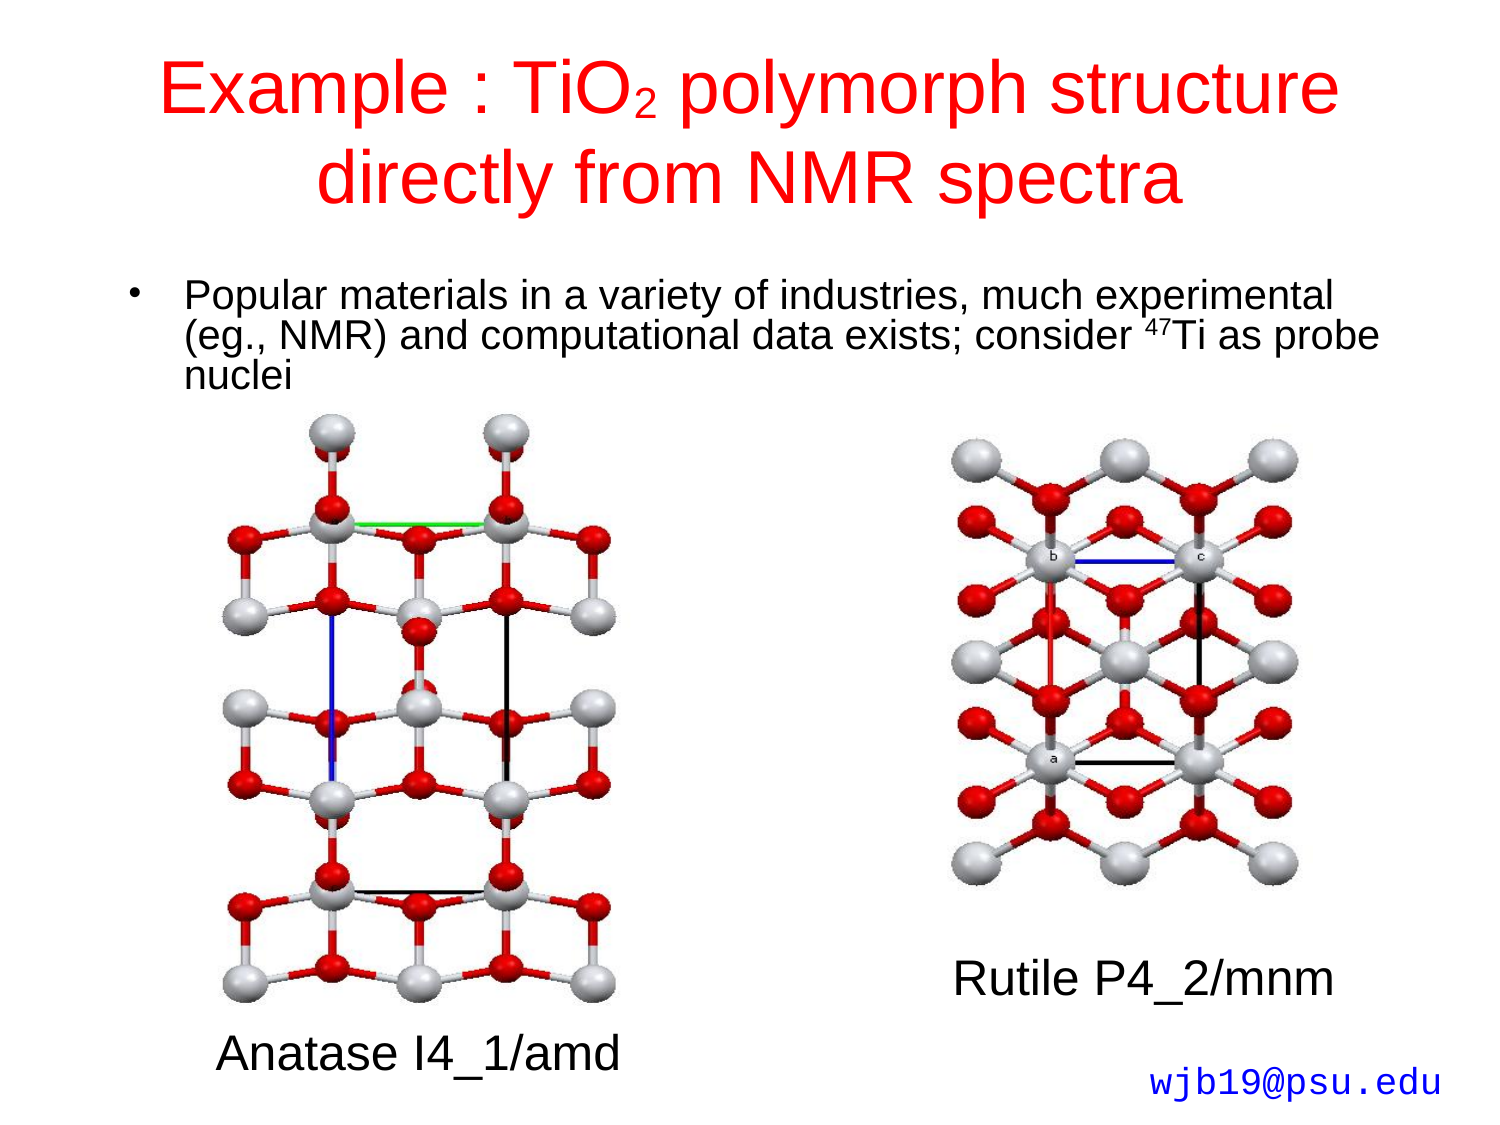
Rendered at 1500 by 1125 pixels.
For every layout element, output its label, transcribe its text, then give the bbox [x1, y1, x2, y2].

text_box wjb19@psu.edu [1086, 1050, 1500, 1125]
title Example : TiO2 polymorph structure directly from NMR spectra [112, 18, 1388, 240]
picture [187, 392, 666, 1036]
picture [937, 412, 1313, 901]
list Popular materials in a variety of industries, much experimental (eg., NMR) and computational data exists; consider 47Ti as probe nuclei [112, 269, 1426, 1083]
text_box Rutile P4_2/mnm [937, 937, 1351, 1013]
text_box Anatase I4_1/amd [200, 1012, 637, 1088]
